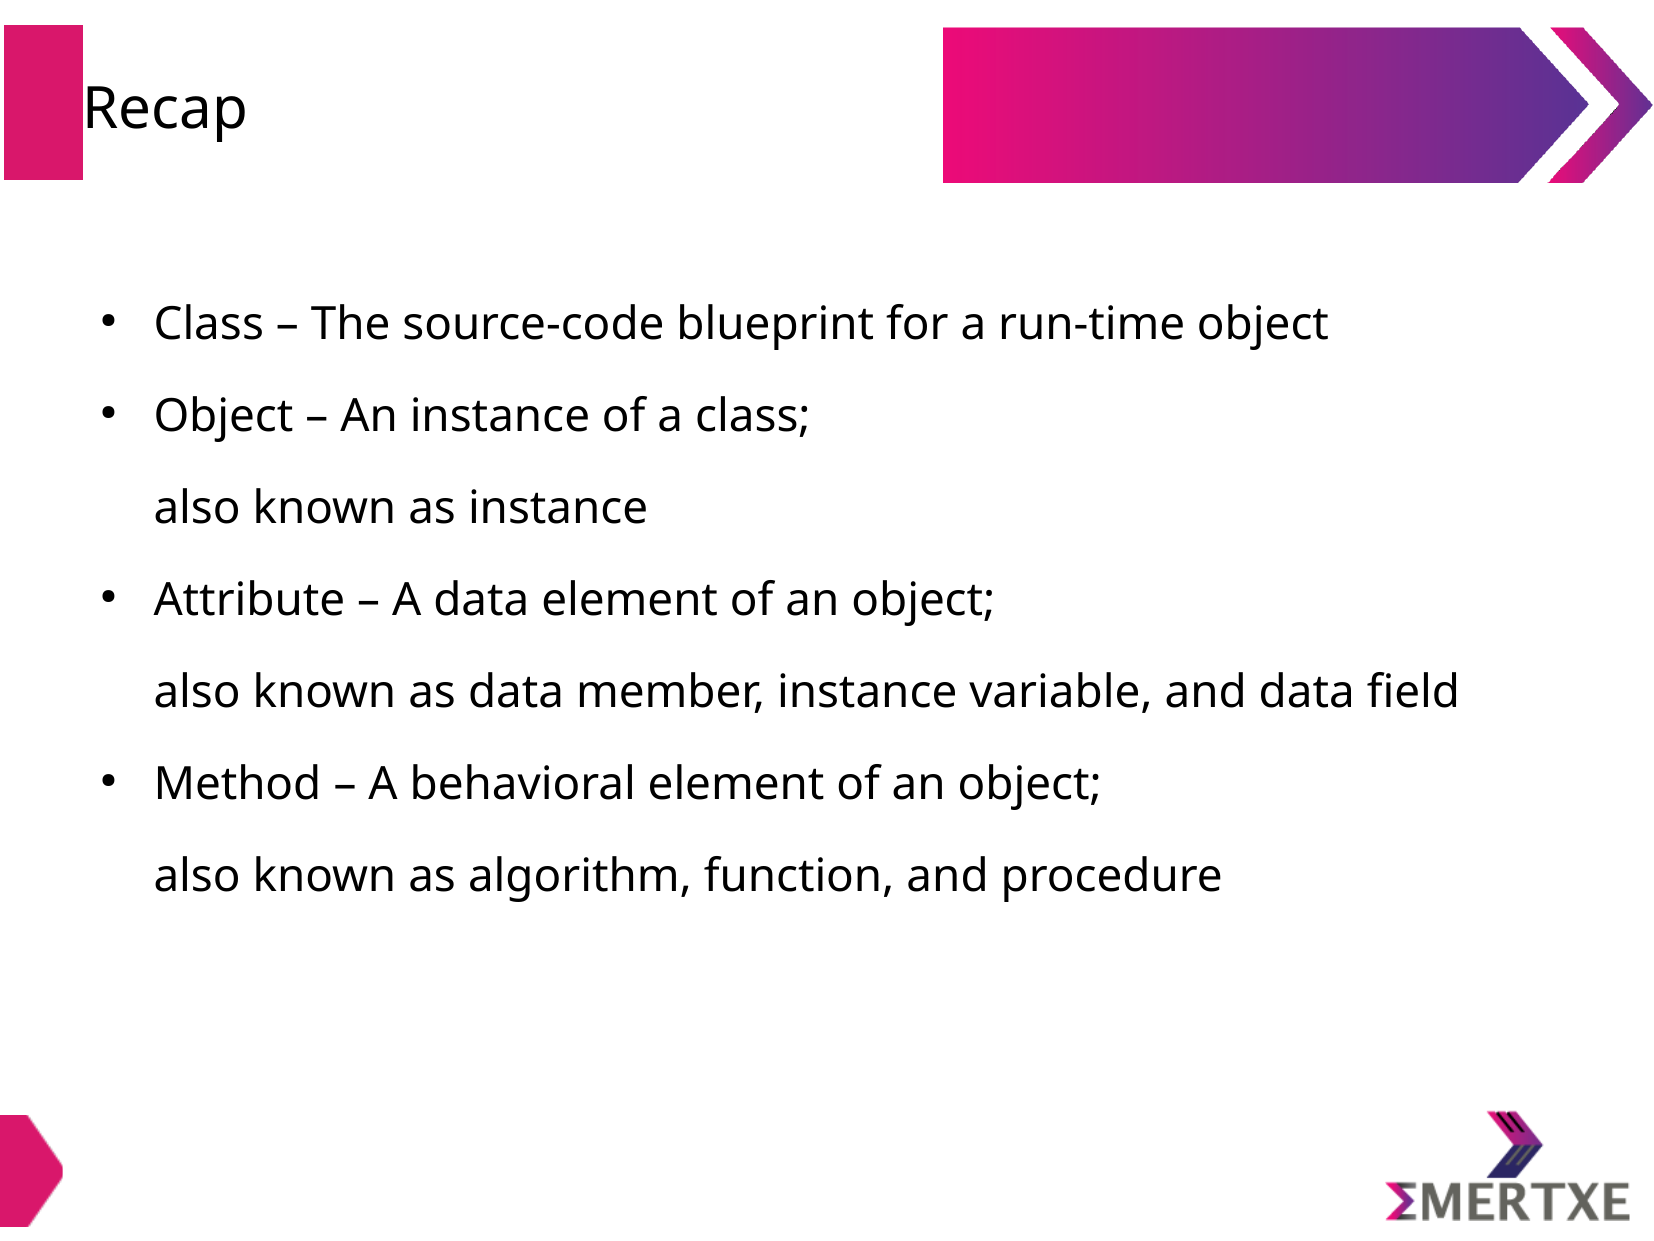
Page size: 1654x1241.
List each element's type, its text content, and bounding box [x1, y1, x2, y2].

picture [1385, 1107, 1631, 1221]
picture [1571, 27, 1653, 183]
title Recap [82, 2, 1571, 210]
list Class – The source-code blueprint for a run-time object Object – An instance of a class; also known as instance Attribute – A data element of an object; also known as data member, instance variable, and data field Method – A behavioral element of an object; also known as algorithm, function, and procedure [82, 290, 1571, 1010]
